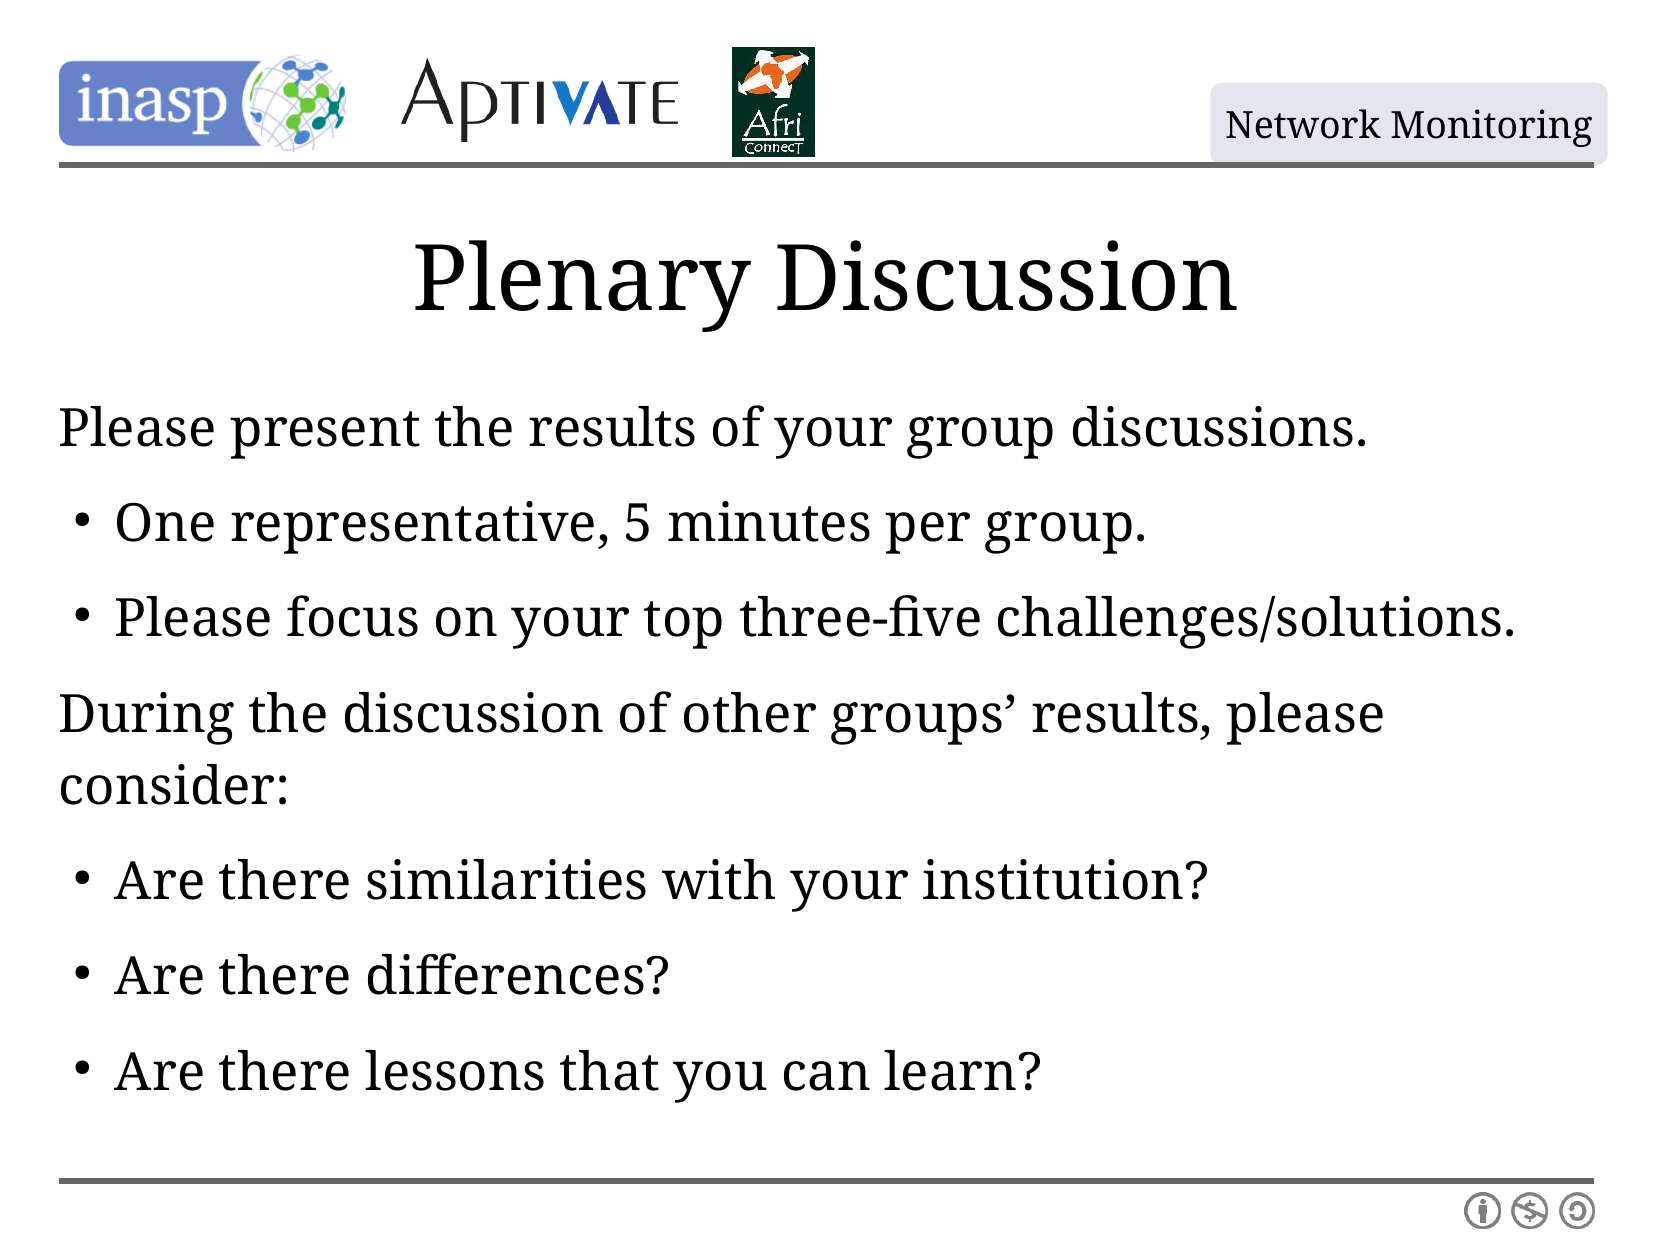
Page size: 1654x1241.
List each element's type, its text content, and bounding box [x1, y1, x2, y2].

list Please present the results of your group discussions. One representative, 5 minutes per group. Please focus on your top three-five challenges/solutions. During the discussion of other groups’ results, please consider: Are there similarities with your institution? Are there differences? Are there lessons that you can learn? [59, 389, 1595, 1109]
title Plenary Discussion [59, 212, 1595, 343]
picture [401, 58, 678, 142]
picture [59, 47, 355, 160]
picture [1511, 1192, 1548, 1229]
picture [732, 47, 815, 157]
picture [1559, 1192, 1595, 1229]
picture [1464, 1192, 1501, 1229]
